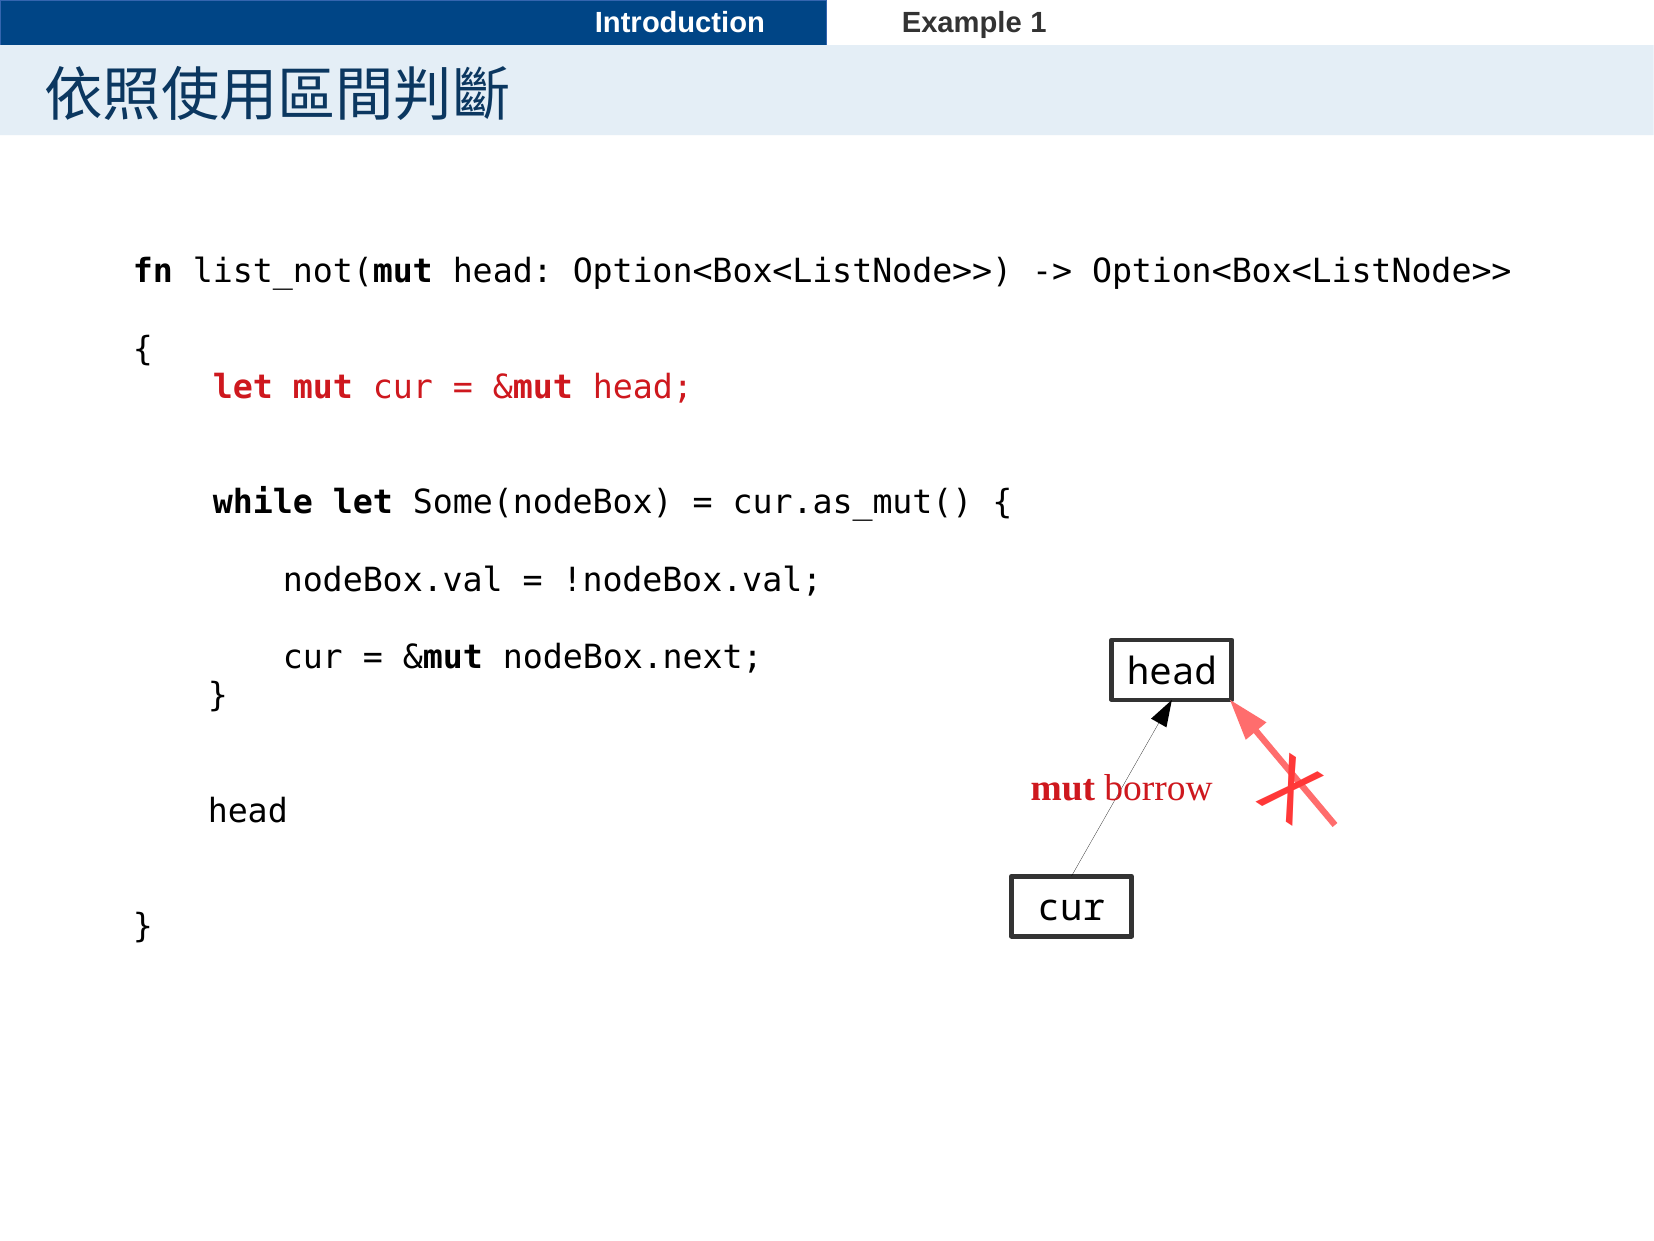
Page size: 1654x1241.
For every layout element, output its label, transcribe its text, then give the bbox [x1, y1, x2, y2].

text_box head [1111, 639, 1232, 700]
title Example 1 [826, 0, 1654, 40]
text_box X [1232, 711, 1395, 872]
title Introduction [0, 0, 766, 40]
text_box 依照使用區間判斷 [0, 40, 1654, 140]
text_box fn list_not(mut head: Option<Box<ListNode>>) -> Option<Box<ListNode>> { let mut cur = &mut head; while let Some(nodeBox) = cur.as_mut() { nodeBox.val = !nodeBox.val; cur = &mut nodeBox.next; } head } [118, 244, 1621, 1069]
text_box cur [1011, 876, 1132, 937]
